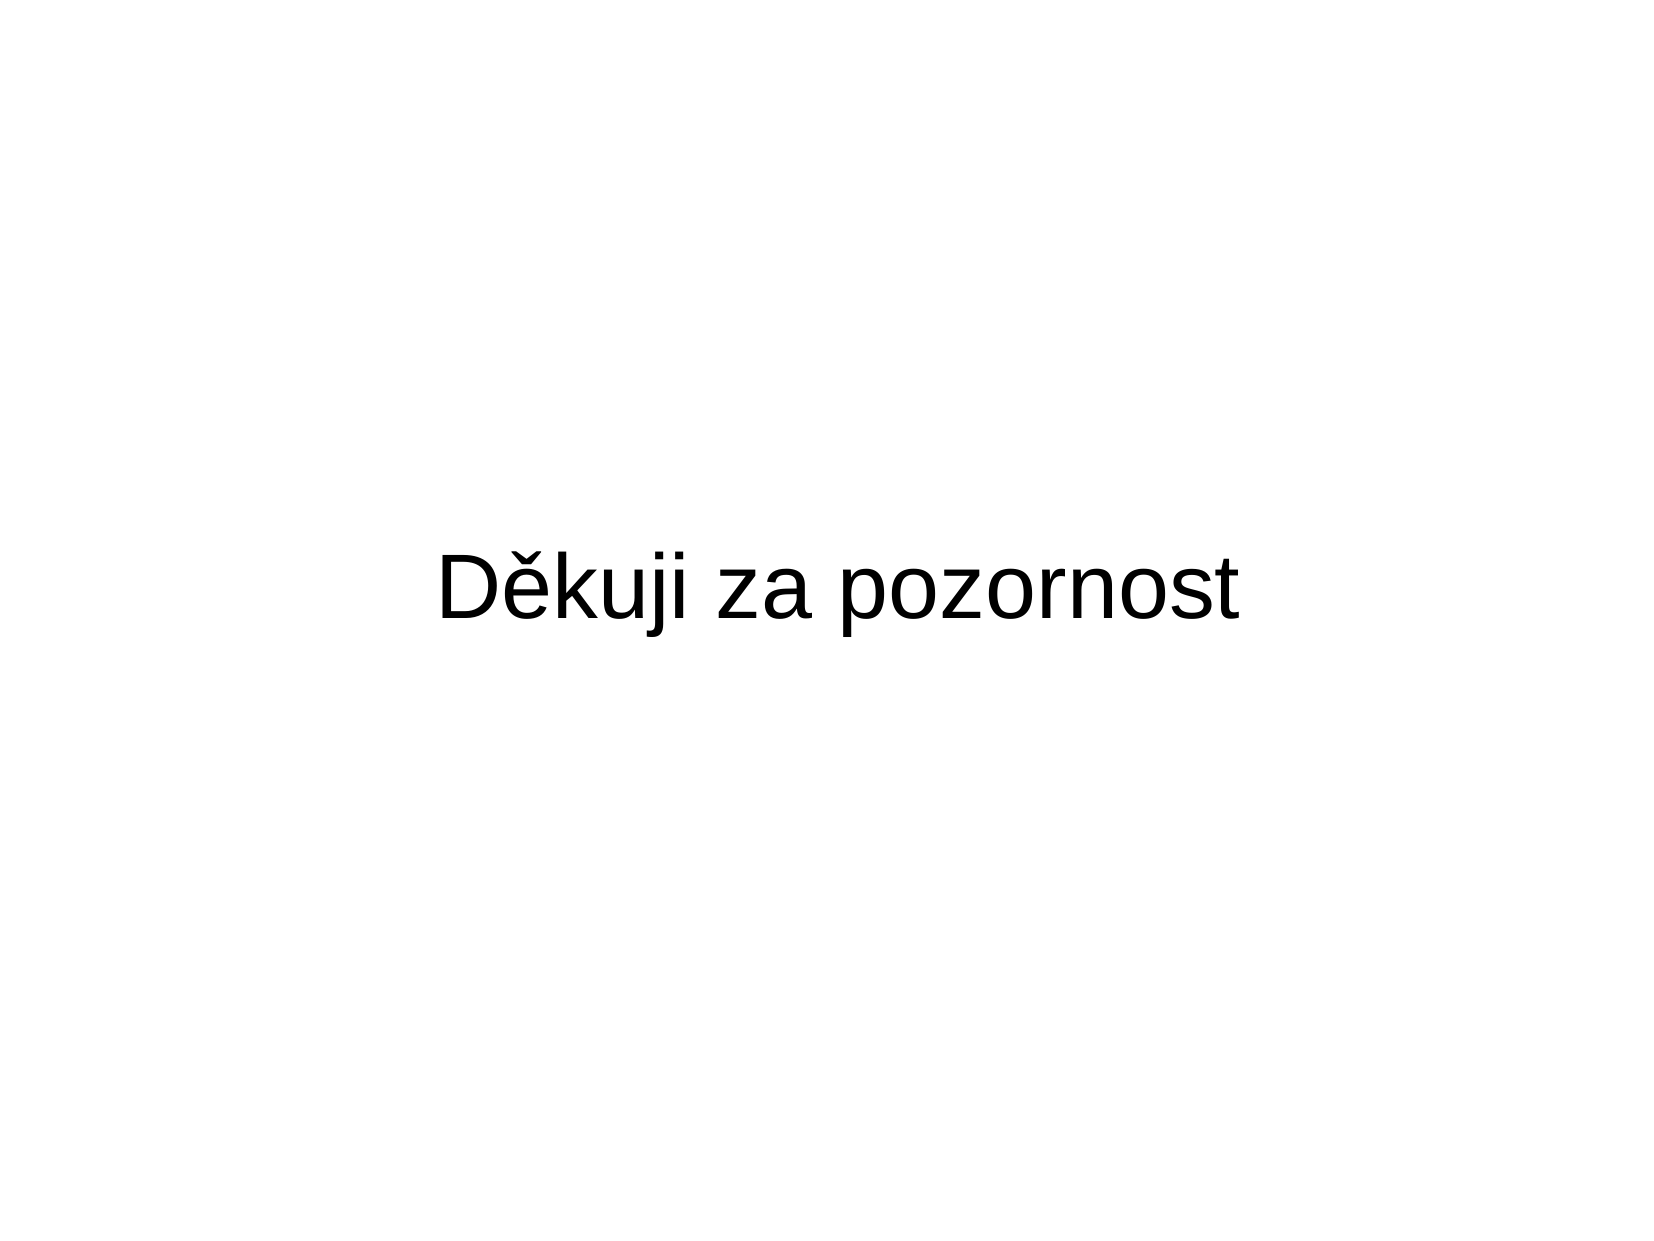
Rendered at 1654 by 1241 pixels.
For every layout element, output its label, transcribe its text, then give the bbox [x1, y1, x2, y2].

list Děkuji za pozornost [59, 177, 1548, 996]
